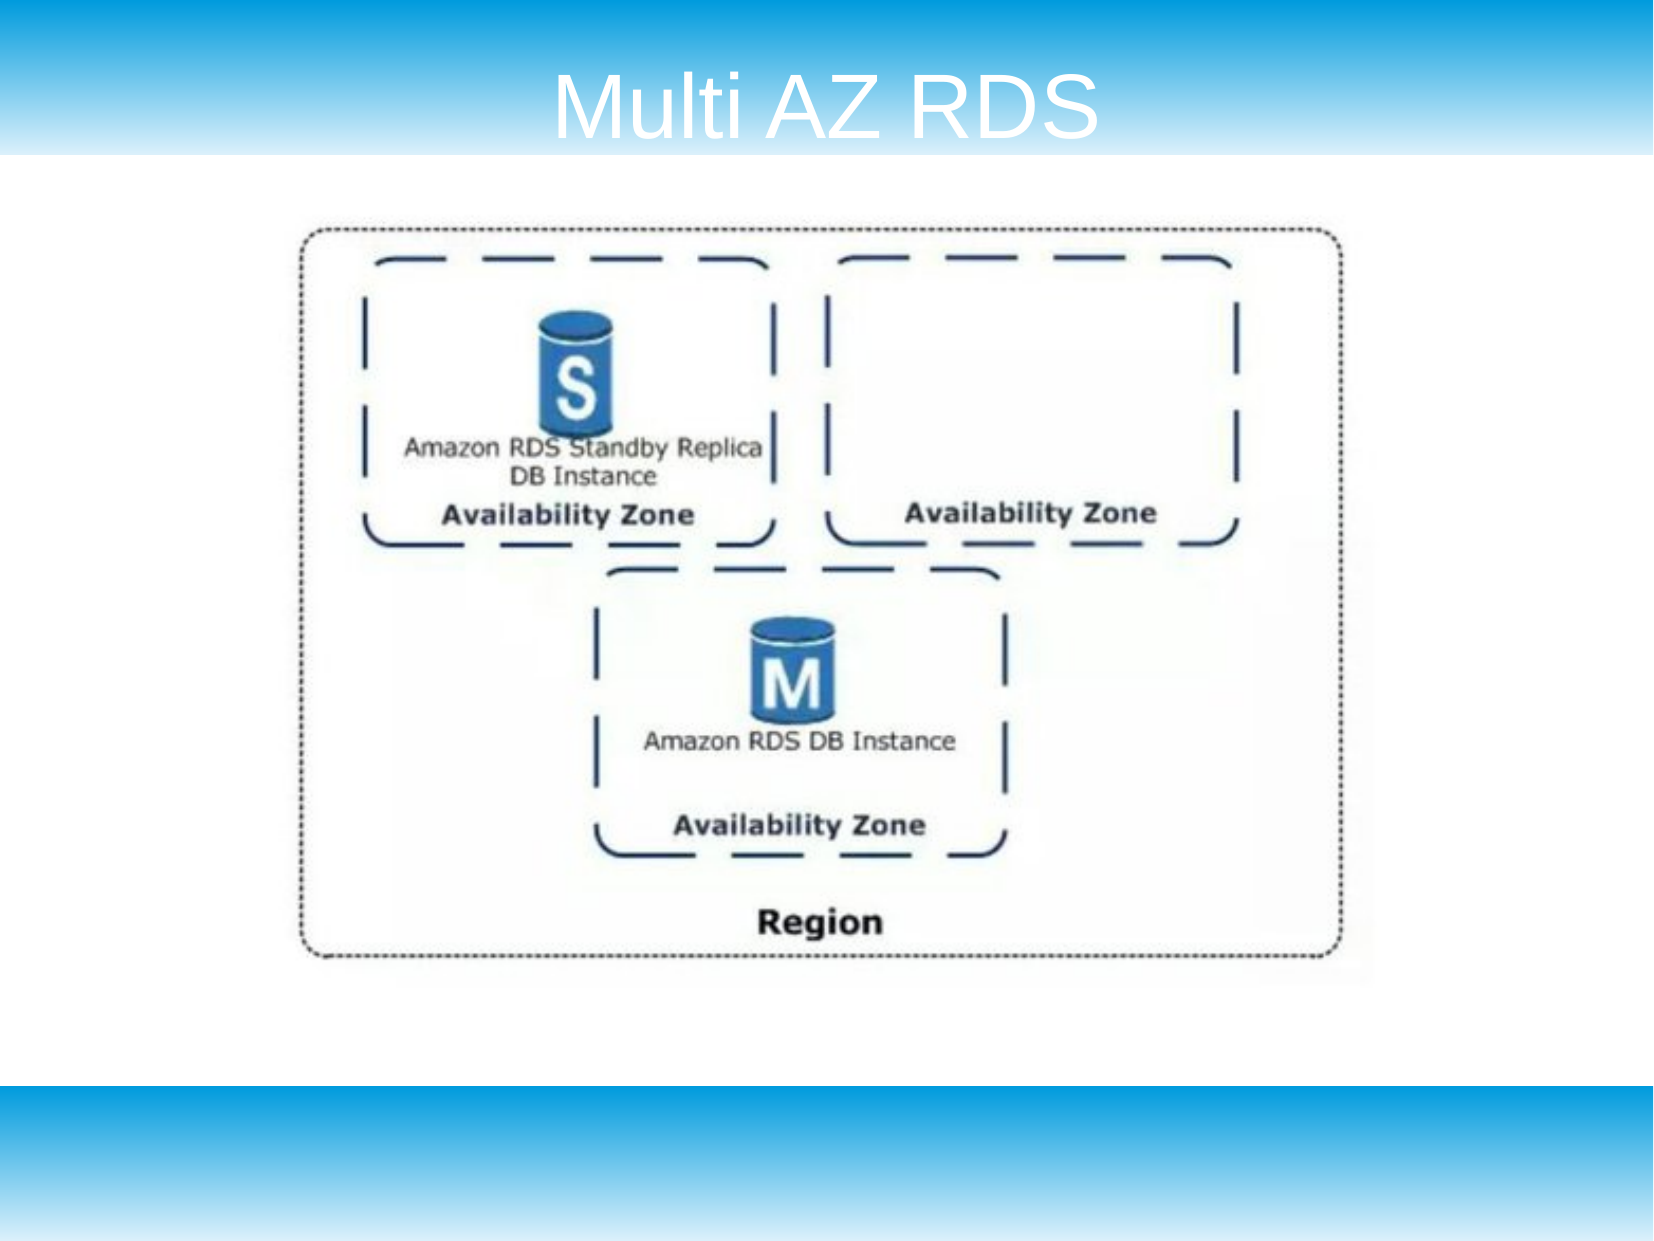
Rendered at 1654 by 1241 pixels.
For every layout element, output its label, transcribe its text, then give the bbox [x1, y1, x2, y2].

title Multi AZ RDS [82, 49, 1571, 155]
picture [161, 165, 1434, 1028]
